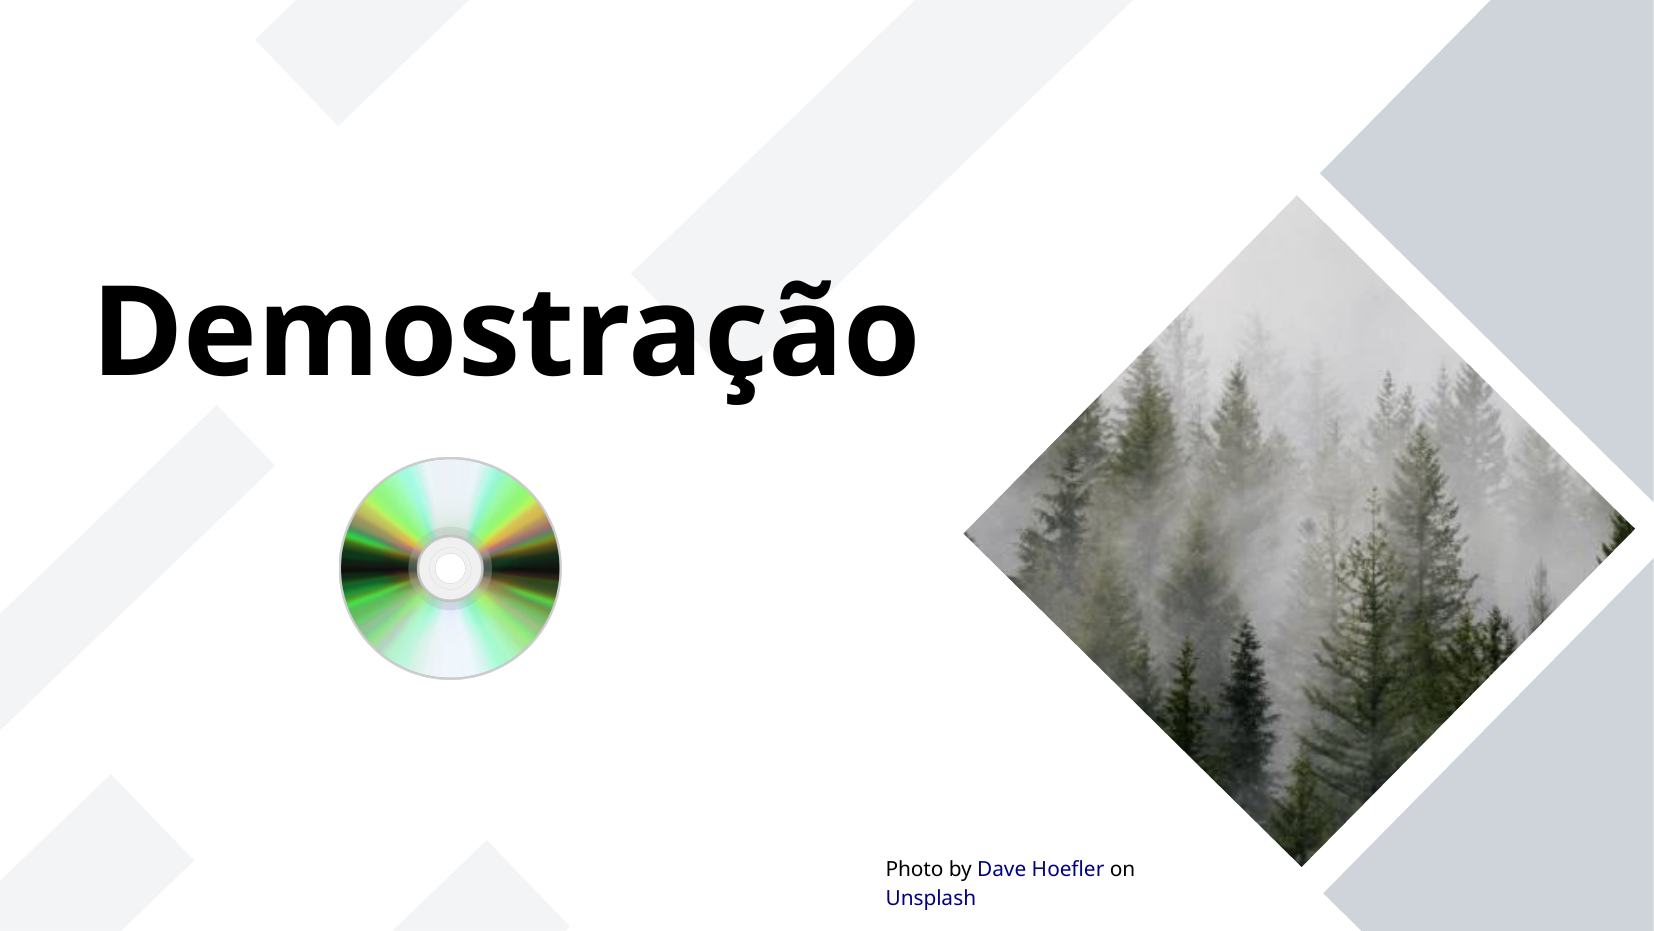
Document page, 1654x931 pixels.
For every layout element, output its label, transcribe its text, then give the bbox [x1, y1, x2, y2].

picture [339, 457, 562, 680]
text_box Photo by Dave Hoefler on Unsplash [870, 846, 1231, 911]
text_box Demostração [76, 234, 993, 443]
text_box [963, 195, 1636, 867]
